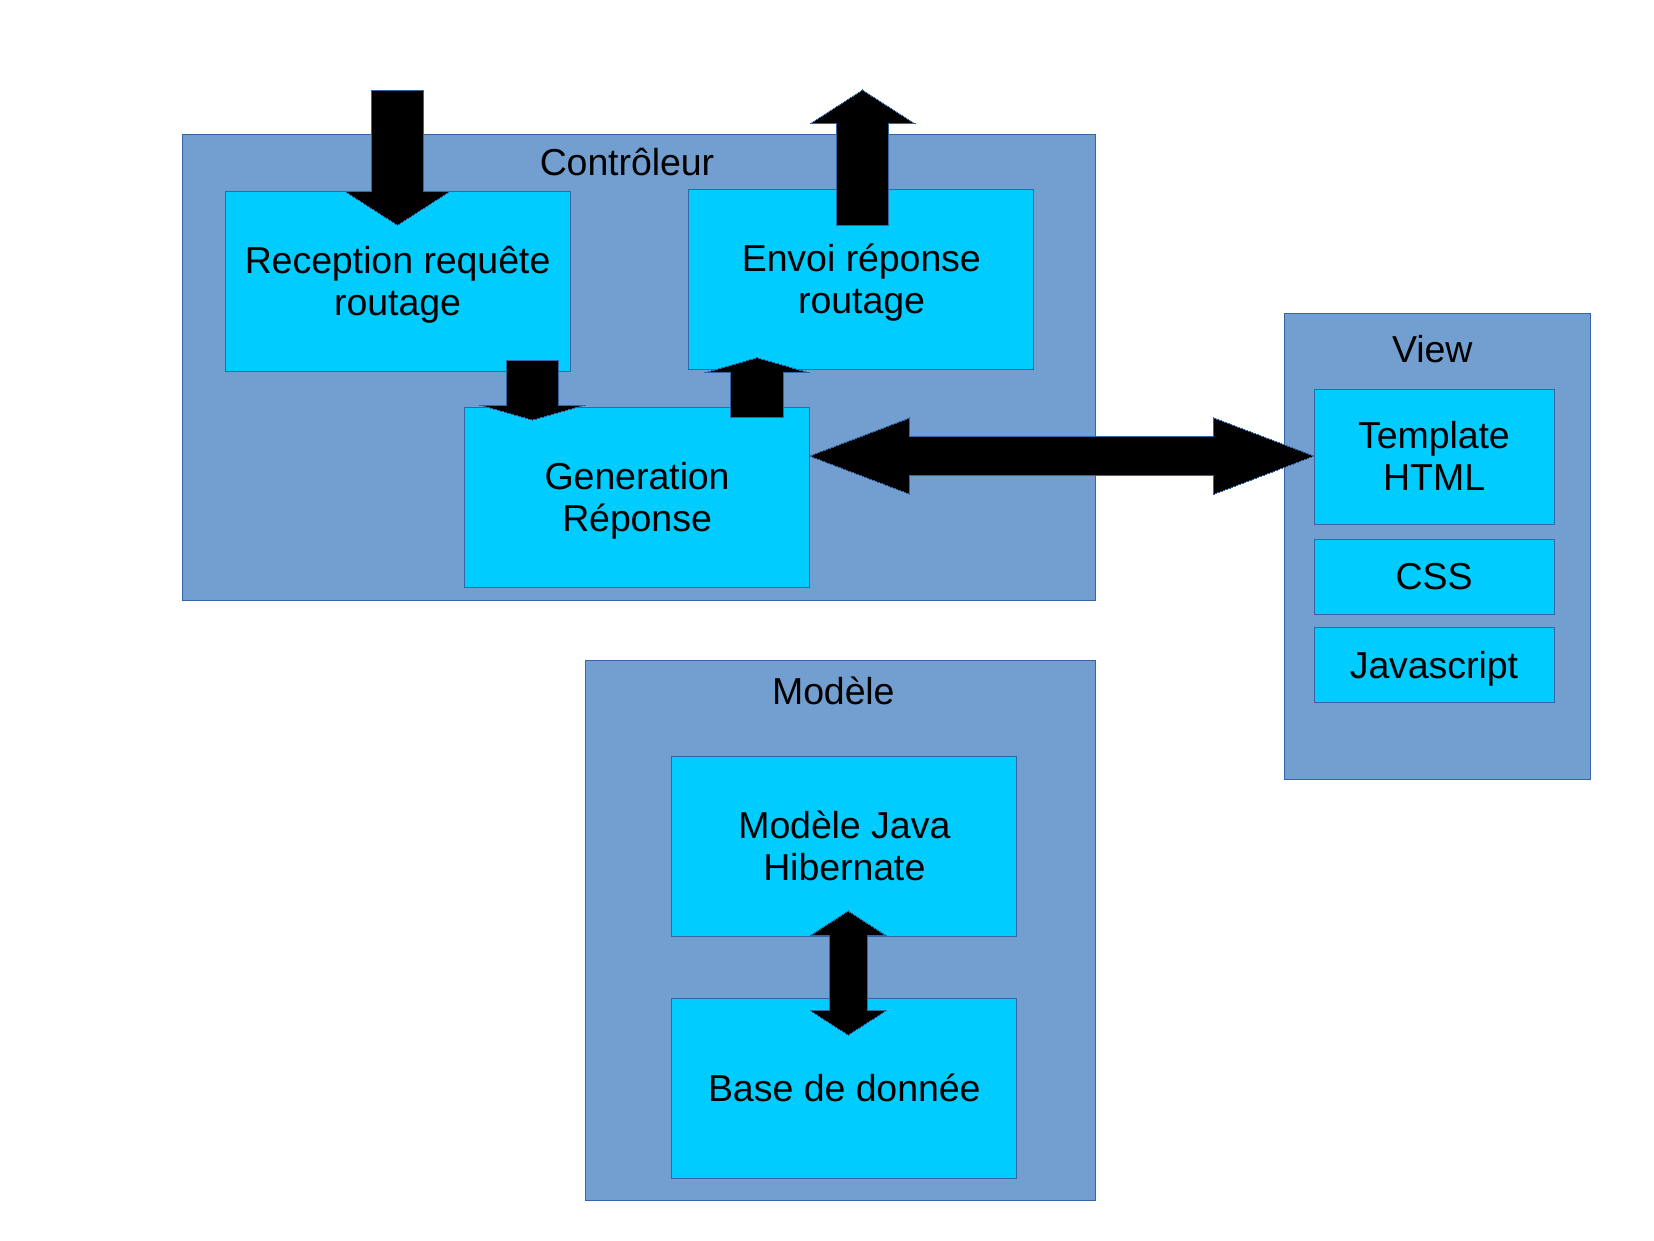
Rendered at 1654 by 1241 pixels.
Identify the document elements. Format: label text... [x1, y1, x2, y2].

text_box Base de donnée [671, 998, 1017, 1179]
text_box View [1377, 321, 1488, 386]
text_box Modèle Java Hibernate [671, 756, 1017, 937]
text_box [182, 89, 1591, 780]
text_box Envoi réponse routage [688, 189, 1034, 370]
text_box Reception requête routage [225, 191, 571, 372]
text_box Modèle [757, 663, 910, 721]
text_box Template HTML [1314, 389, 1555, 525]
text_box CSS [1314, 539, 1555, 615]
text_box Javascript [1314, 627, 1555, 703]
text_box Contrôleur [525, 134, 730, 191]
text_box [585, 660, 1096, 1201]
text_box Generation Réponse [464, 407, 810, 588]
